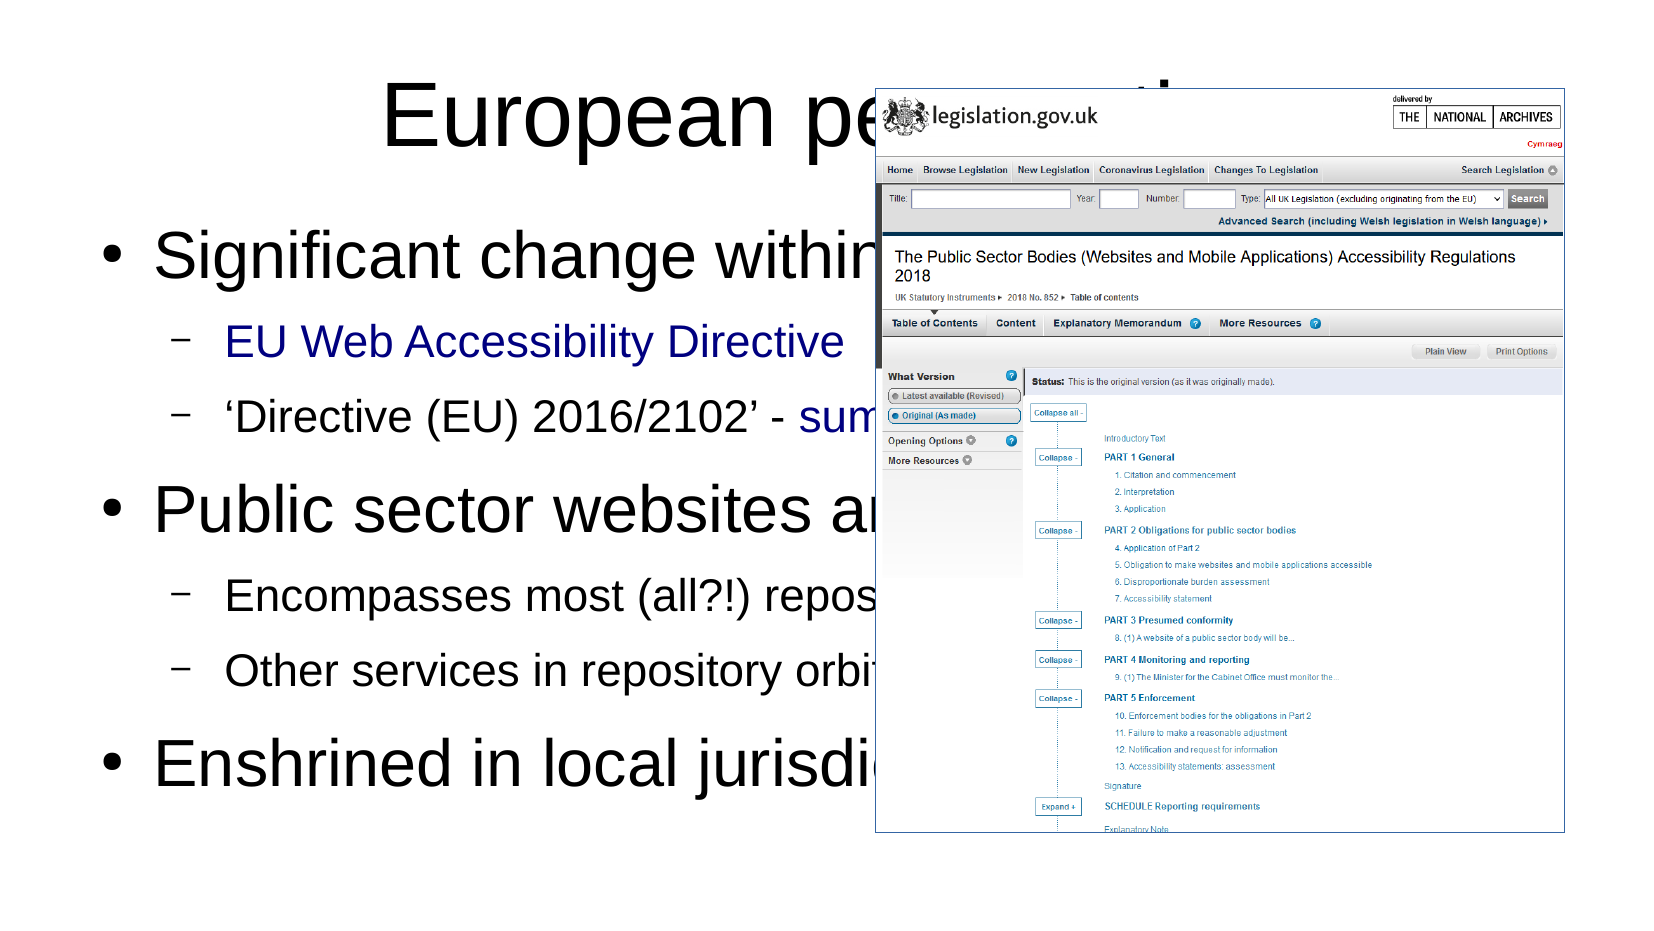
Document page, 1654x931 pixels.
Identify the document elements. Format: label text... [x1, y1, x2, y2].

list Significant change within EU/EEA EU Web Accessibility Directive ‘Directive (EU) 2016/2102’ - summary Public sector websites and mobile applications Encompasses most (all?!) repositories Other services in repository orbit… Enshrined in local jurisdictions, e.g. UK [82, 217, 1571, 886]
title European perspective [82, 37, 1571, 193]
picture [875, 88, 1565, 833]
